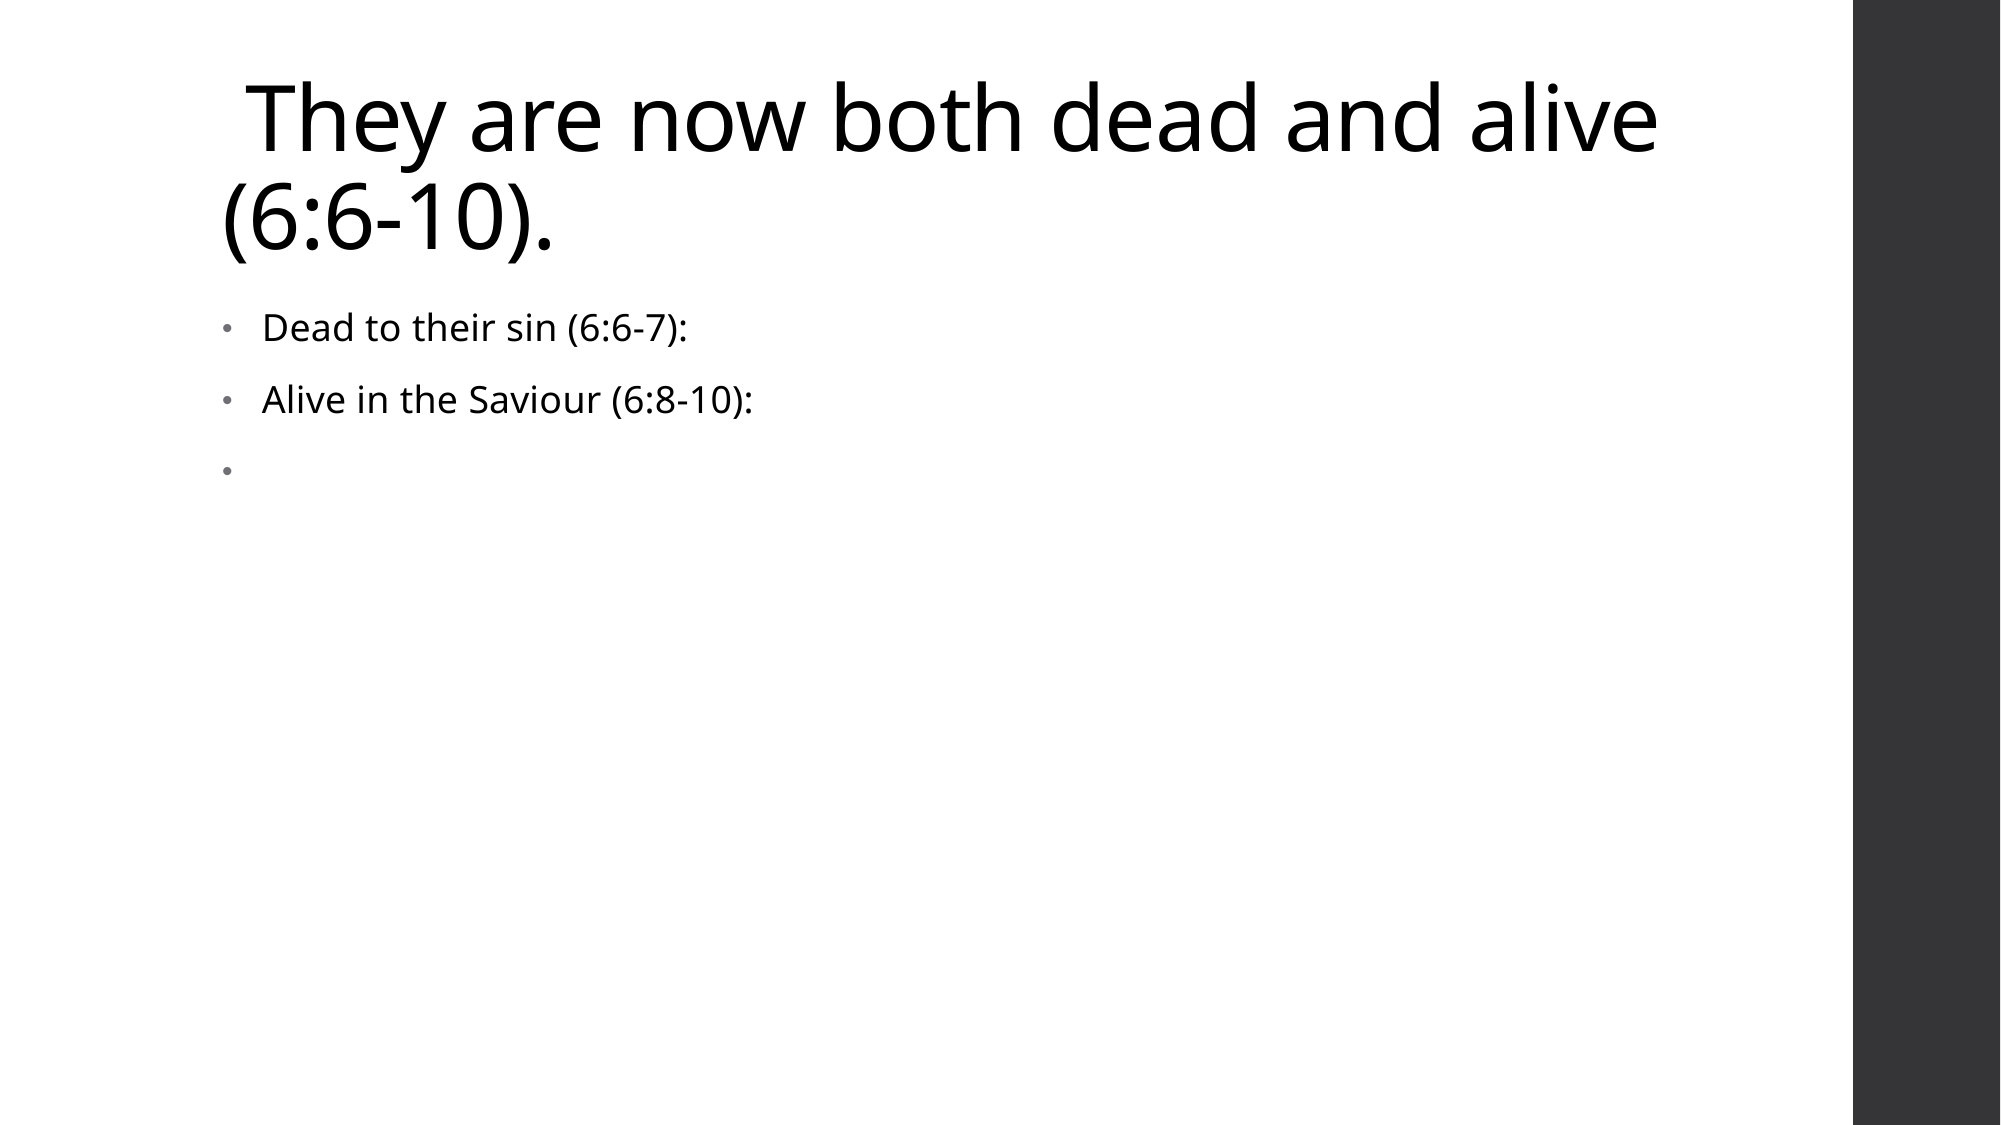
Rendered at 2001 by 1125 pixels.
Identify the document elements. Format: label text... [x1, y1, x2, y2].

list Dead to their sin (6:6-7): Alive in the Saviour (6:8-10): [206, 299, 1617, 1014]
title They are now both dead and alive (6:6-10). [206, 60, 1797, 278]
